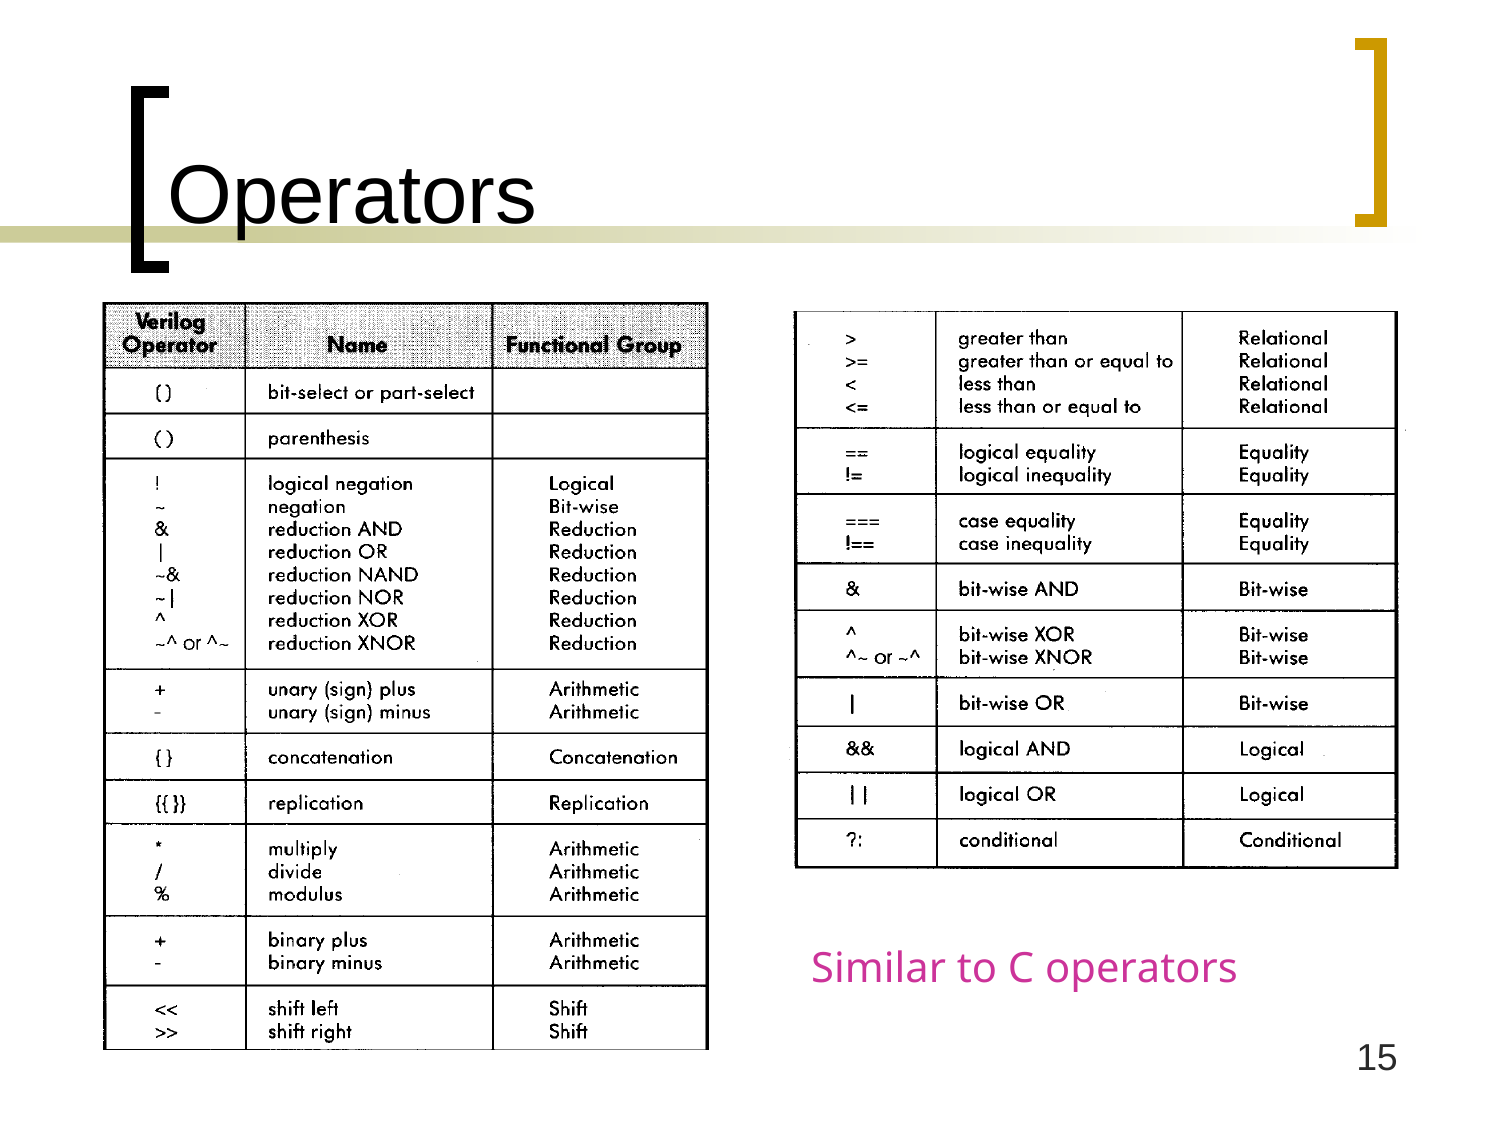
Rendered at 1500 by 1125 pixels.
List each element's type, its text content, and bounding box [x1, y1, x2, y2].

title Operators [152, 15, 1328, 248]
picture [788, 309, 1406, 874]
picture [96, 297, 719, 1051]
text_box Similar to C operators [808, 931, 1242, 996]
